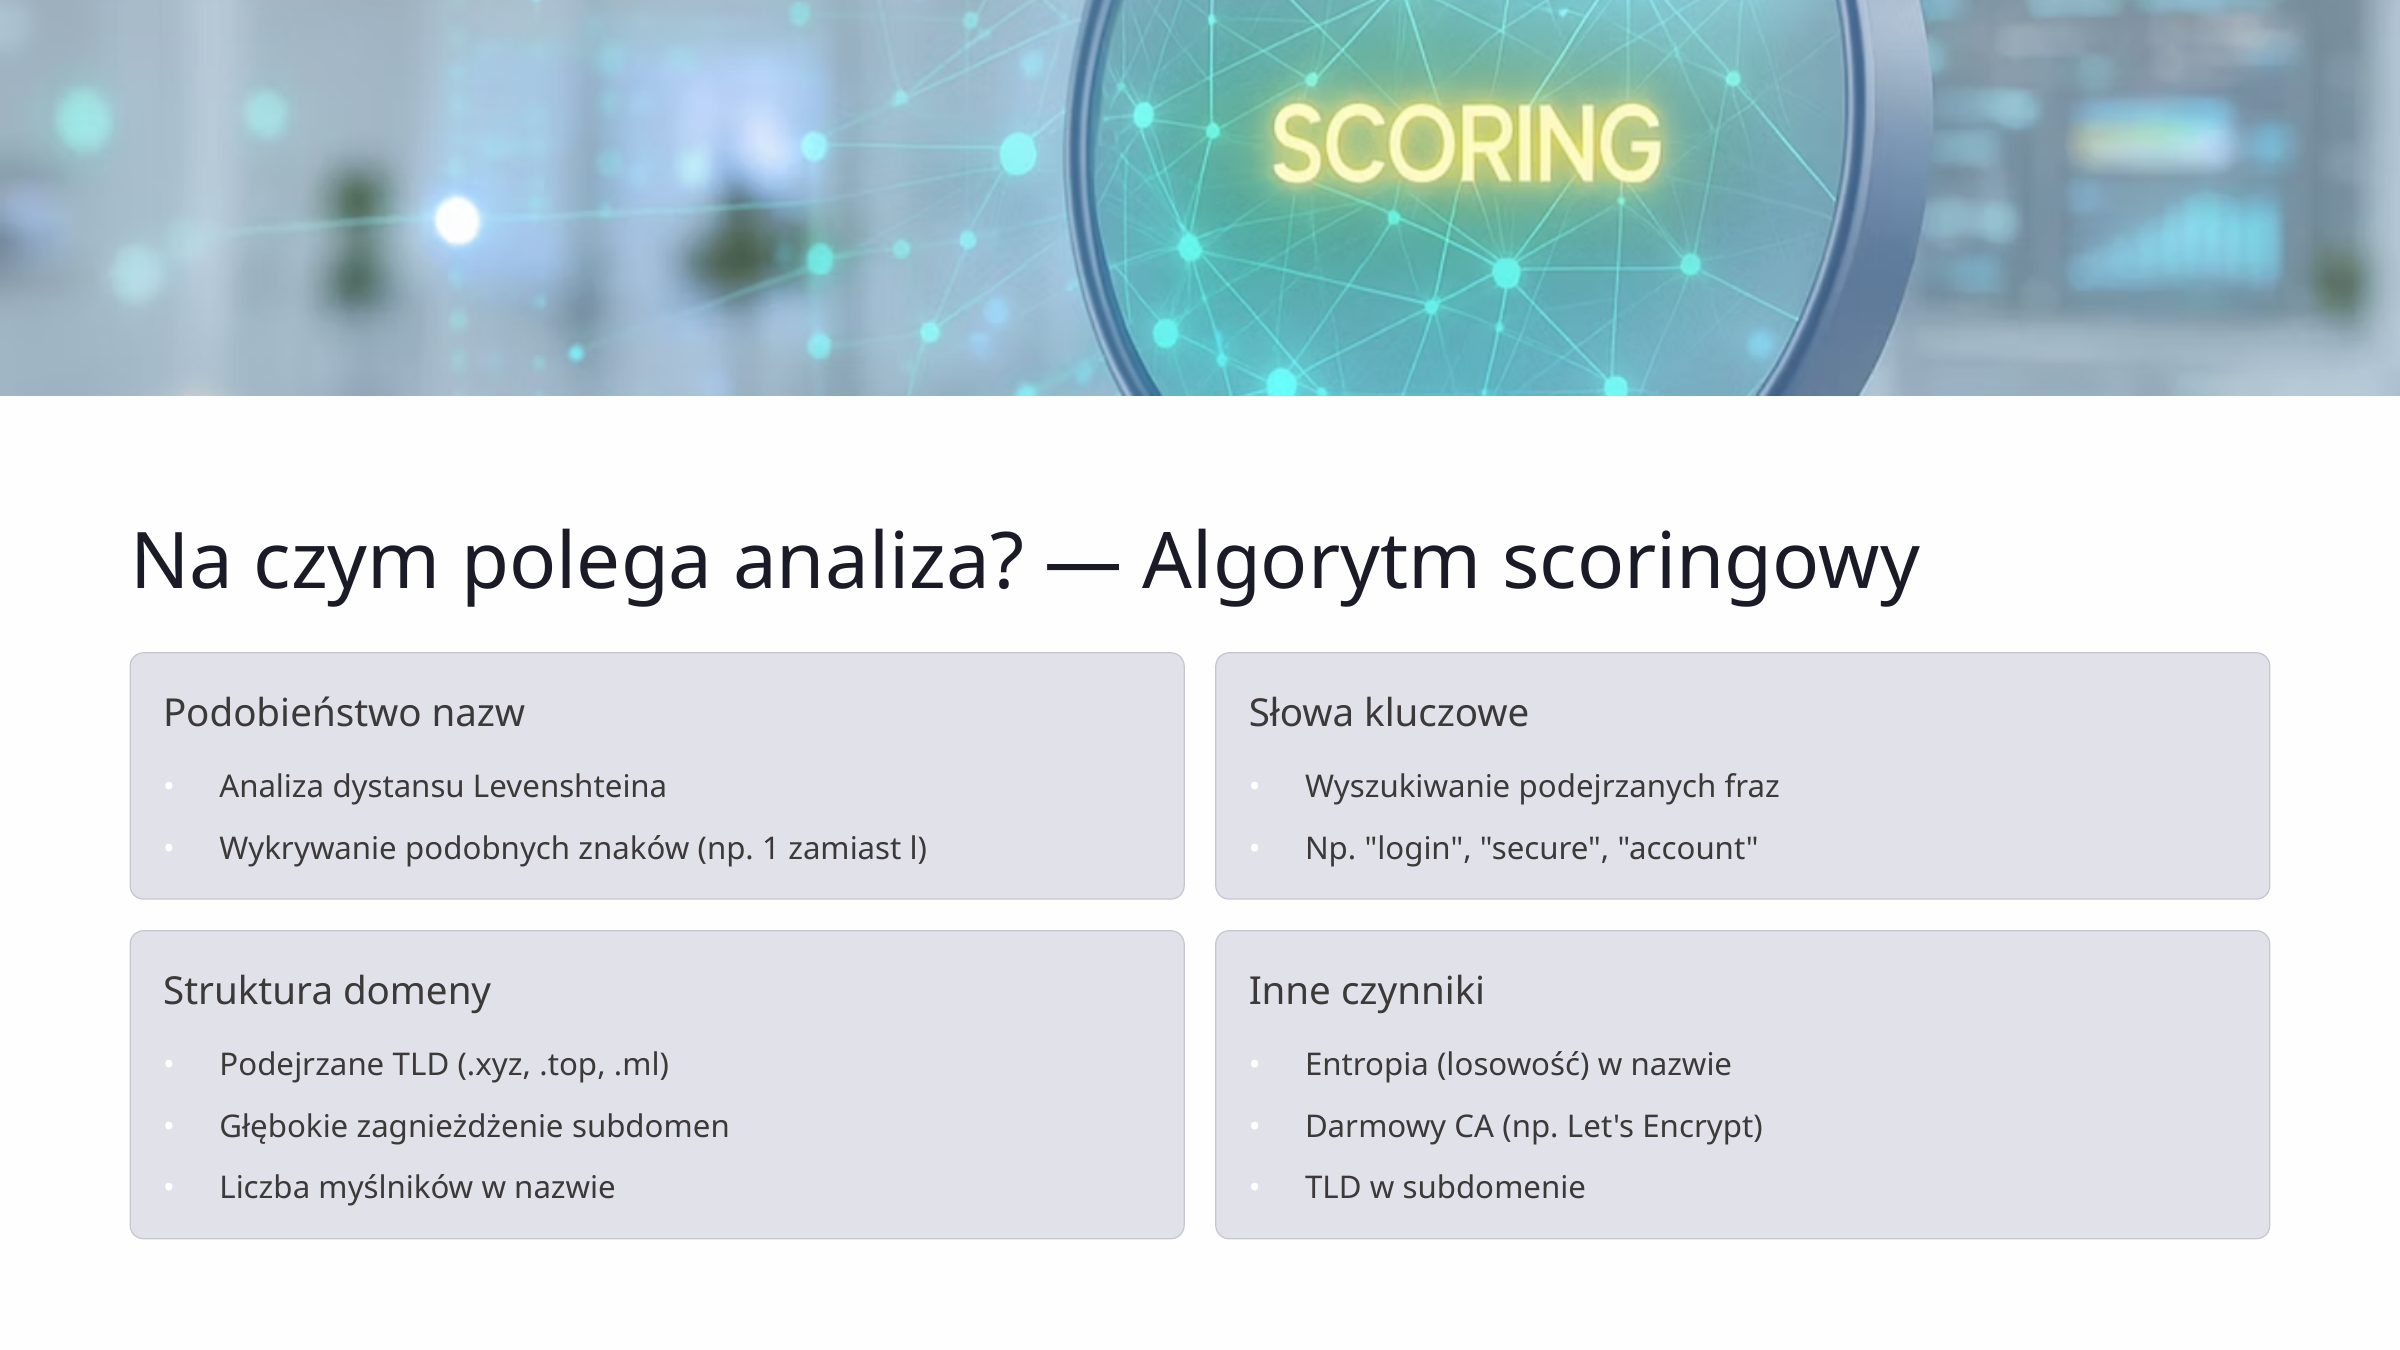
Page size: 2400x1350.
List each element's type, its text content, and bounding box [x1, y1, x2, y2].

text_box Entropia (losowość) w nazwie [1249, 1032, 2237, 1083]
text_box Wykrywanie podobnych znaków (np. 1 zamiast l) [163, 816, 1151, 866]
text_box [1215, 652, 2270, 900]
text_box [1215, 930, 2270, 1239]
text_box [130, 930, 1185, 1239]
text_box Głębokie zagnieżdżenie subdomen [163, 1094, 1151, 1144]
text_box Inne czynniki [1249, 964, 1644, 1013]
text_box [130, 652, 1185, 900]
text_box Darmowy CA (np. Let's Encrypt) [1249, 1094, 2237, 1144]
text_box TLD w subdomenie [1249, 1155, 2237, 1206]
text_box Podejrzane TLD (.xyz, .top, .ml) [163, 1032, 1151, 1083]
text_box Na czym polega analiza? — Algorytm scoringowy [130, 506, 1928, 605]
text_box Wyszukiwanie podejrzanych fraz [1249, 754, 2237, 805]
text_box Analiza dystansu Levenshteina [163, 754, 1151, 805]
text_box Słowa kluczowe [1249, 686, 1644, 735]
text_box Struktura domeny [163, 964, 558, 1013]
text_box Np. "login", "secure", "account" [1249, 816, 2237, 866]
text_box Liczba myślników w nazwie [163, 1155, 1151, 1206]
picture [0, 0, 2400, 396]
text_box Podobieństwo nazw [163, 686, 558, 735]
